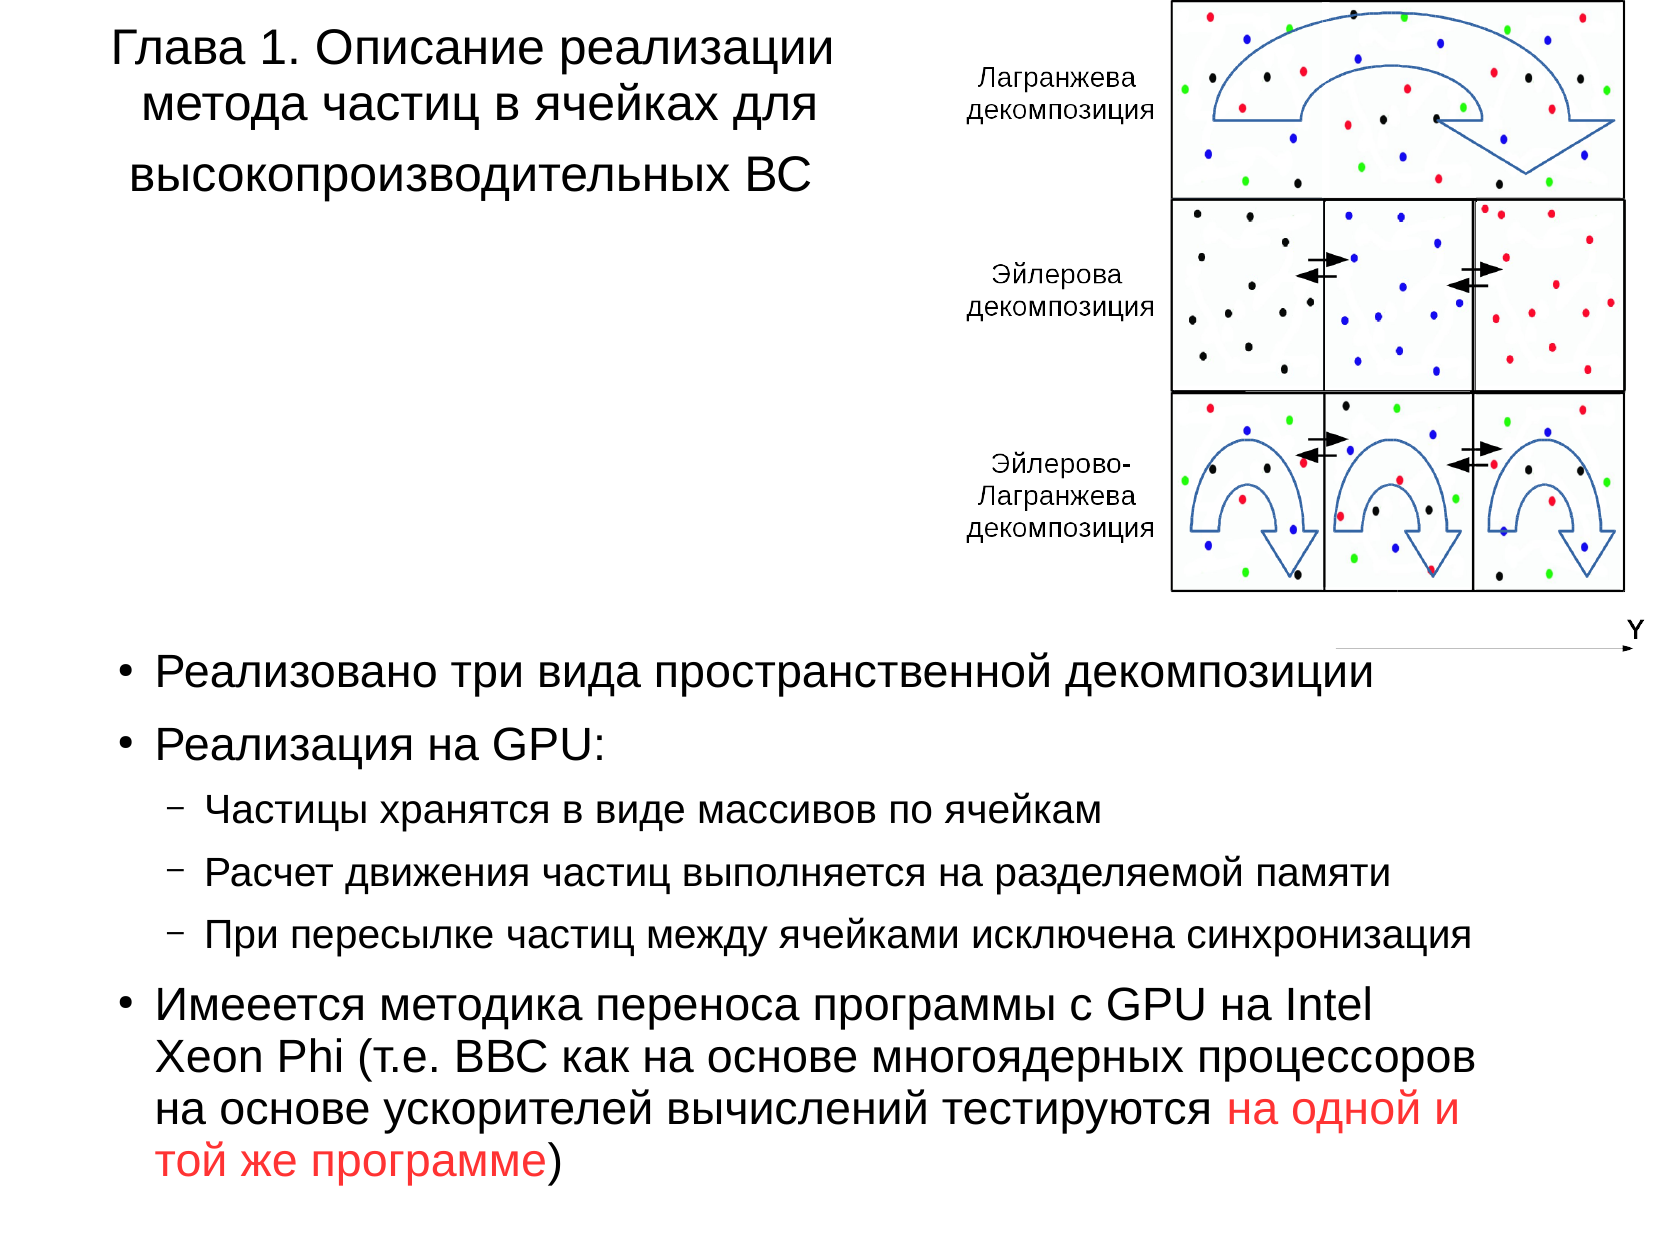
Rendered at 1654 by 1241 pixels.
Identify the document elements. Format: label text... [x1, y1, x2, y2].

list Реализовано три вида пространственной декомпозиции Реализация на GPU: Частицы хранятся в виде массивов по ячейкам Расчет движения частиц выполняется на разделяемой памяти При пересылке частиц между ячейками исключена синхронизация Имееется методика переноса программы с GPU на Intel Xeon Phi (т.е. ВВС как на основе многоядерных процессоров на основе ускорителей вычислений тестируются на одной и той же программе) [105, 645, 1489, 1226]
picture [960, 0, 1651, 652]
title Глава 1. Описание реализации метода частиц в ячейках для высокопроизводительных ВС [0, 0, 960, 225]
